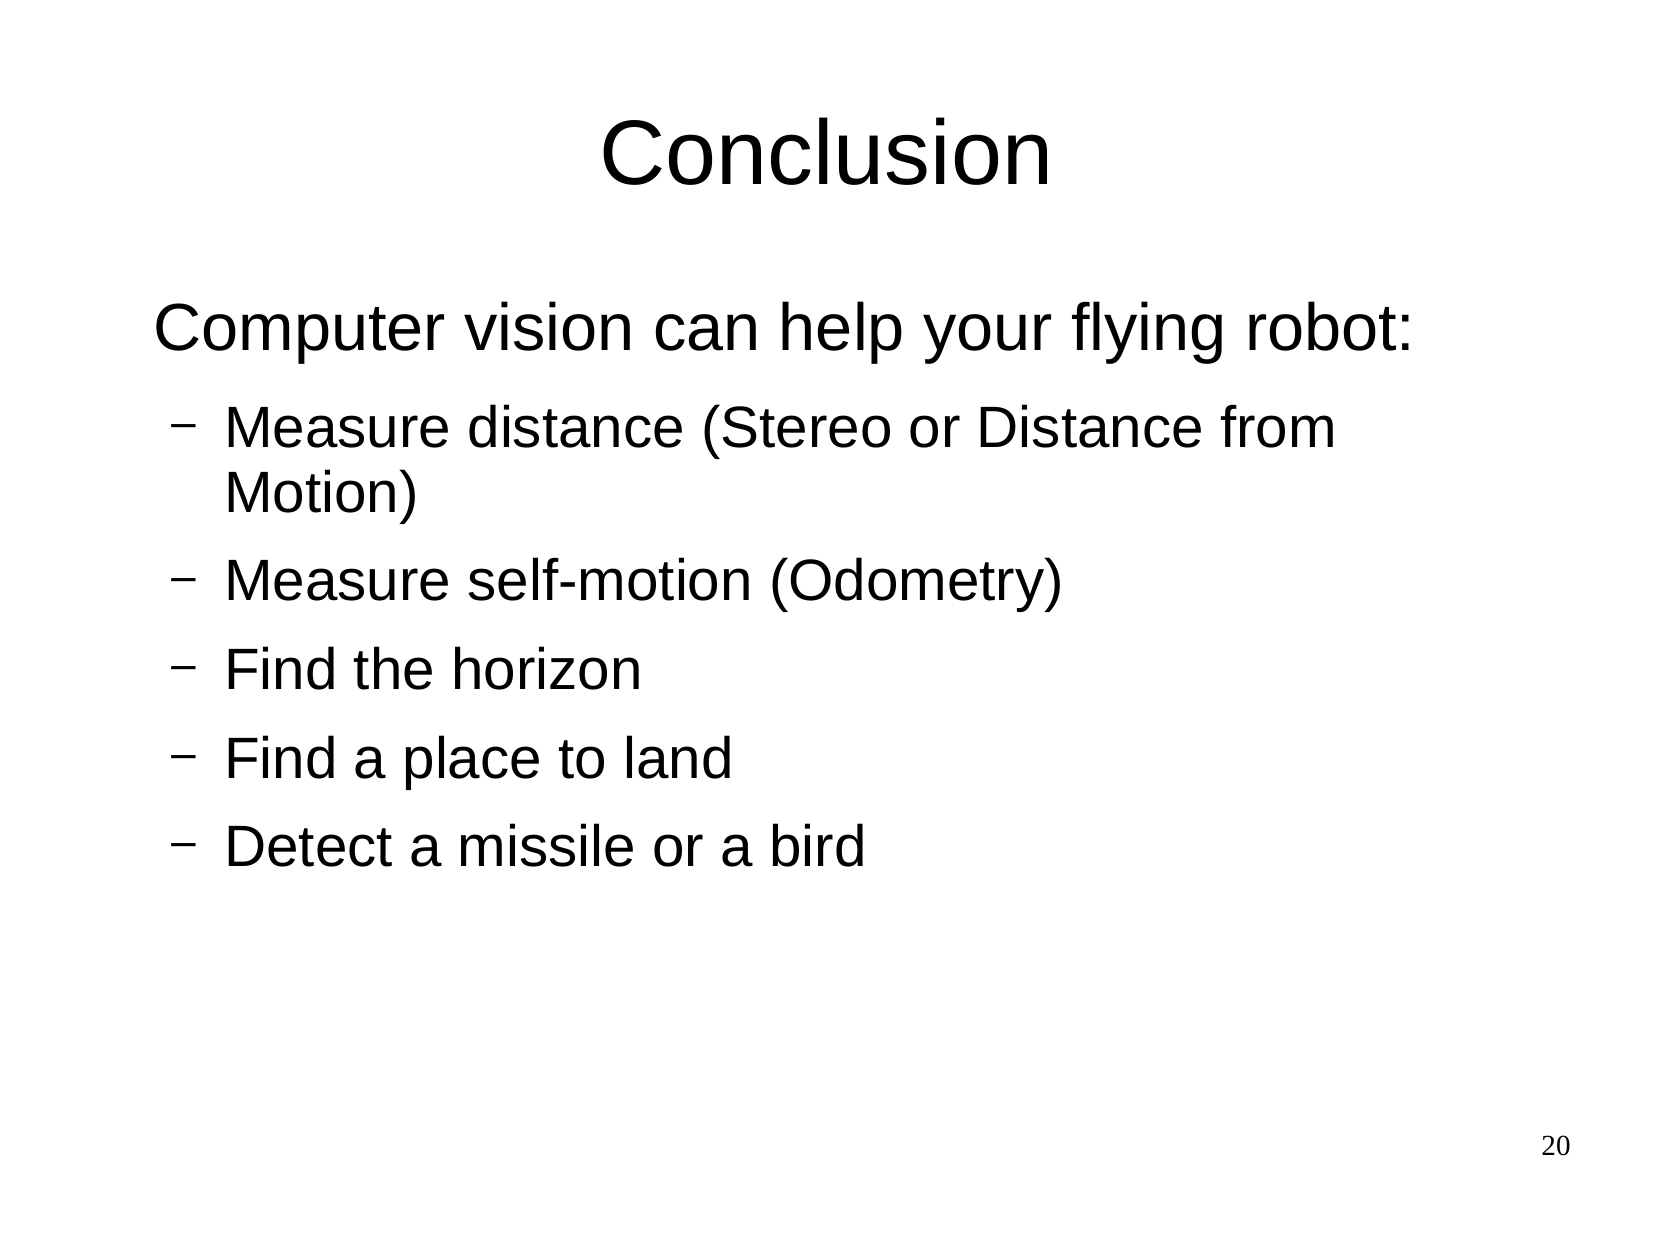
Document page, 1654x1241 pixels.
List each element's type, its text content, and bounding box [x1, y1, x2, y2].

title Conclusion [82, 49, 1571, 257]
list Computer vision can help your flying robot: Measure distance (Stereo or Distance from Motion) Measure self-motion (Odometry) Find the horizon Find a place to land Detect a missile or a bird [82, 290, 1538, 1010]
